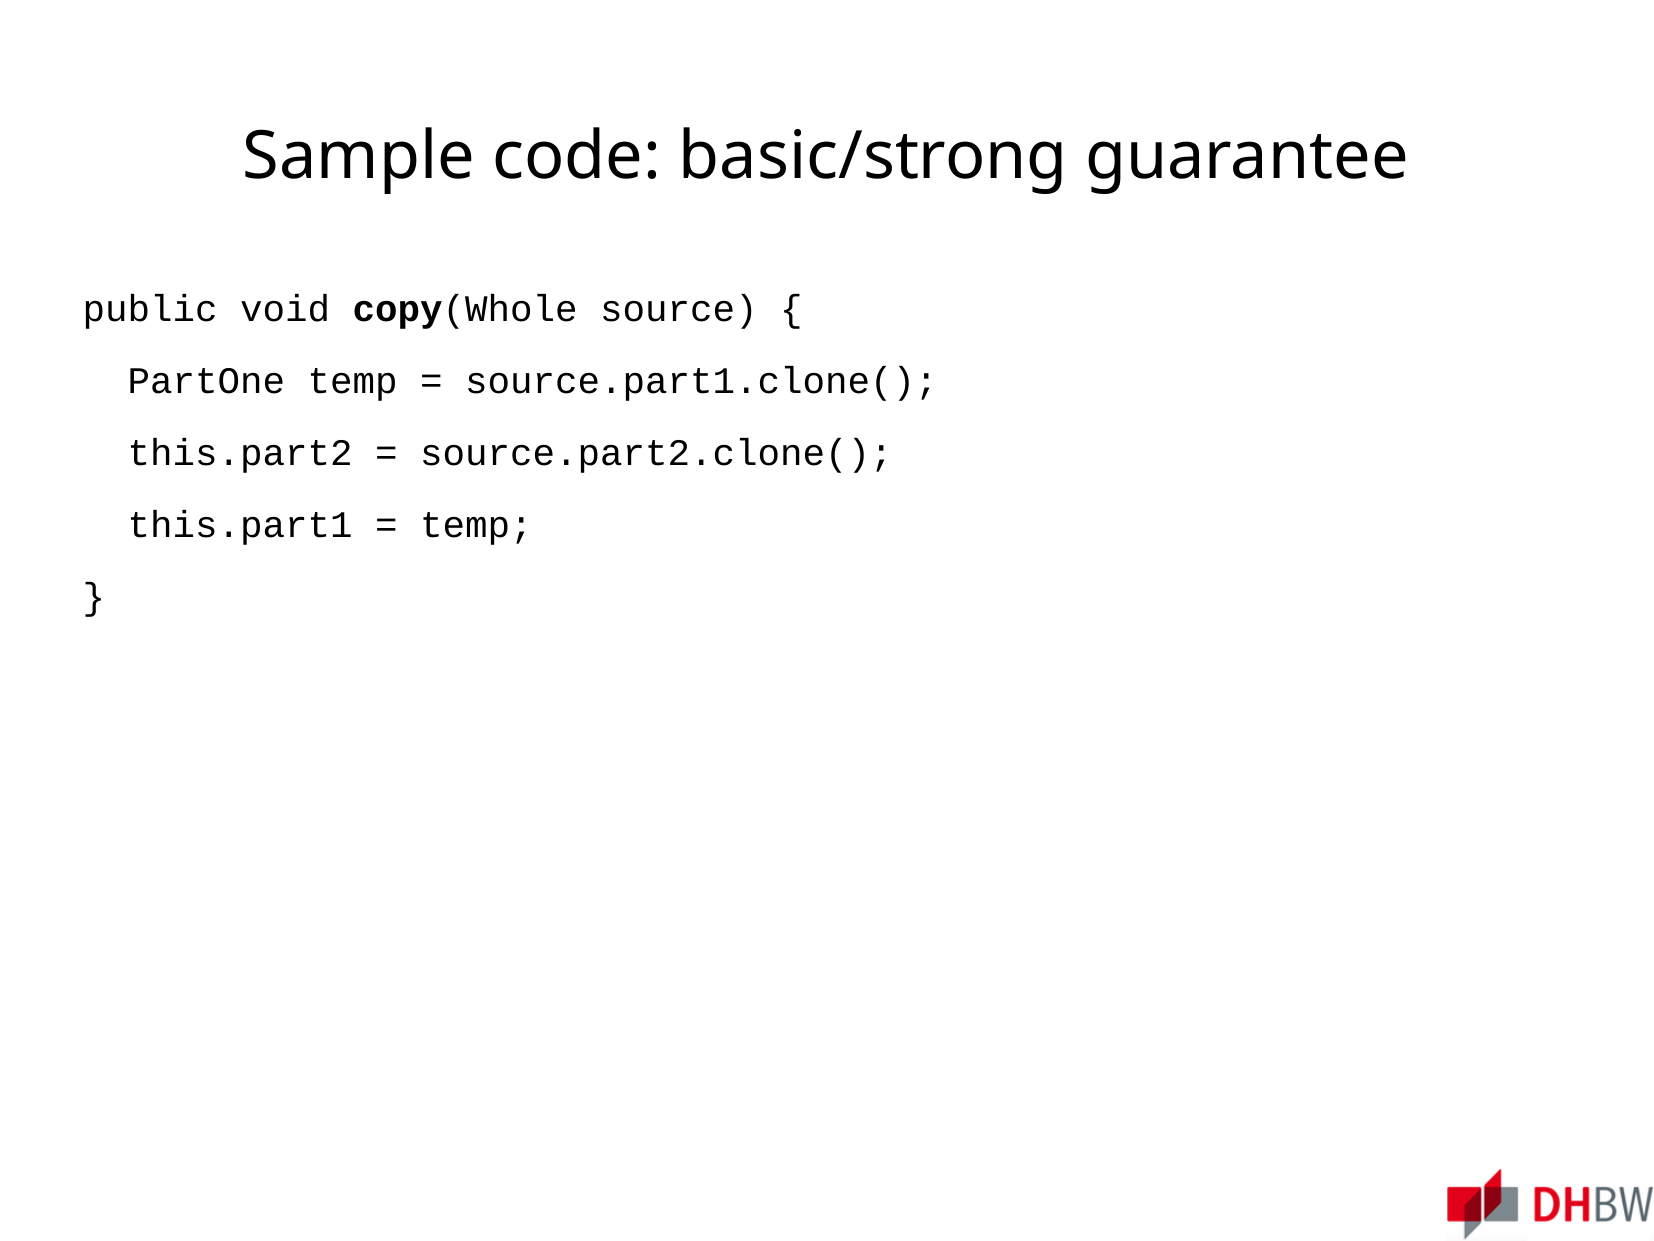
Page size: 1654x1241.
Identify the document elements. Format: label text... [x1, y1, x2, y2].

picture [1446, 1167, 1654, 1241]
title Sample code: basic/strong guarantee [82, 56, 1571, 250]
list public void copy(Whole source) { PartOne temp = source.part1.clone(); this.part2 = source.part2.clone(); this.part1 = temp; } [82, 290, 1571, 1094]
